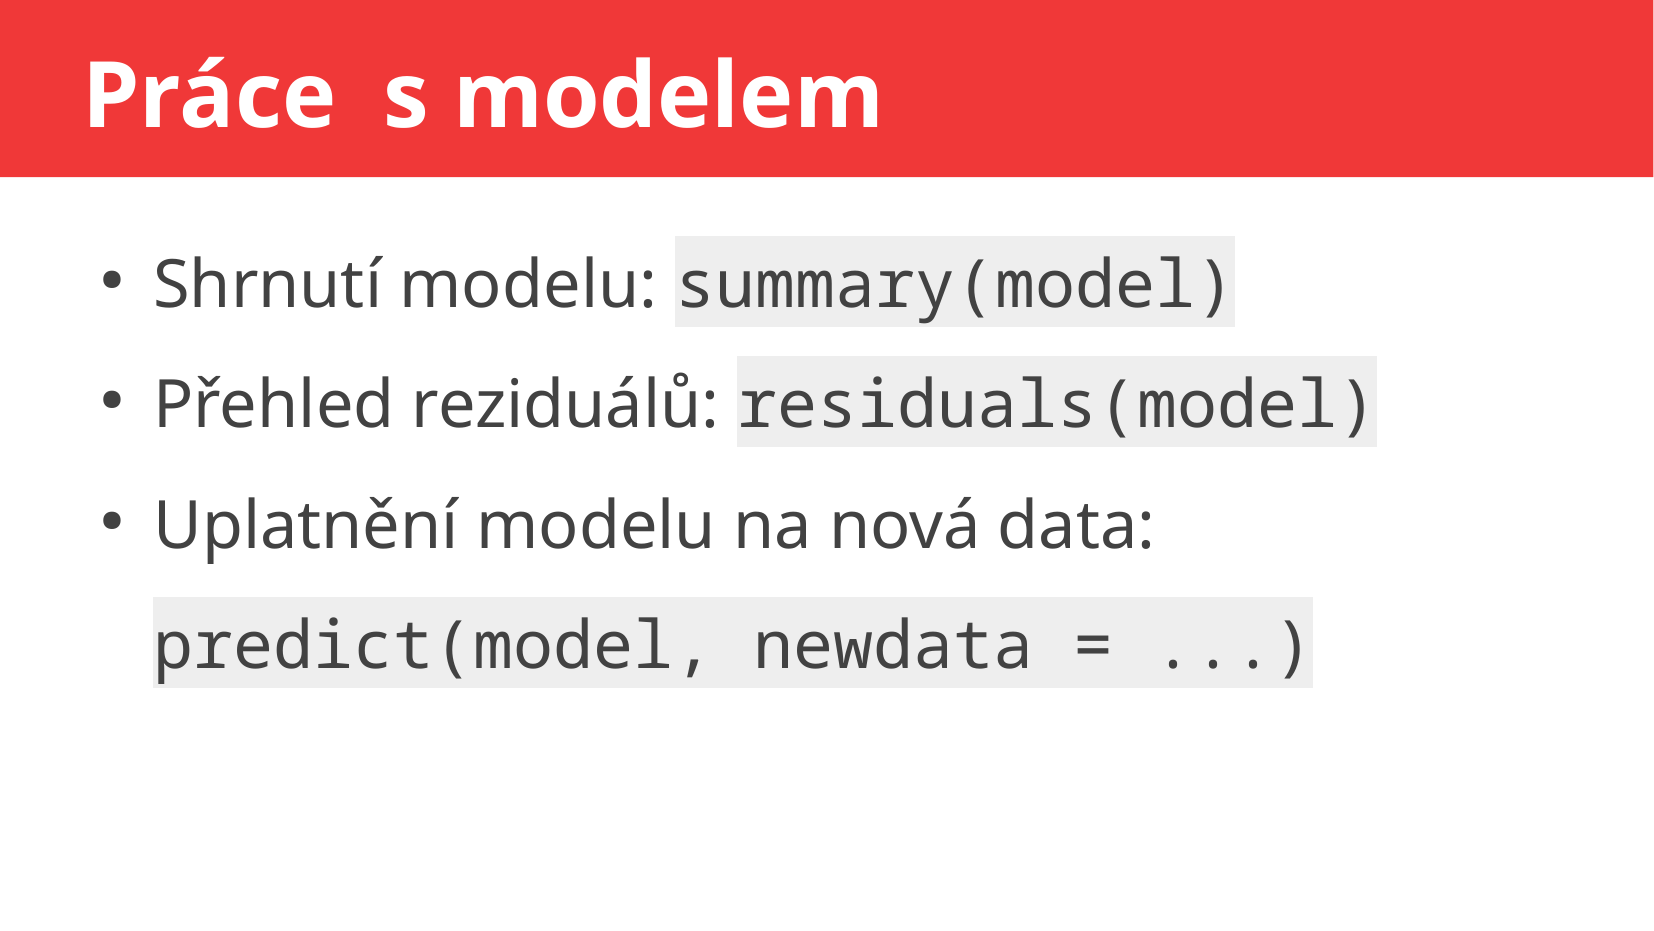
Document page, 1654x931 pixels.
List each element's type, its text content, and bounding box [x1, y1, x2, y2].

title Práce s modelem [82, 14, 1571, 171]
list Shrnutí modelu: summary(model) Přehled reziduálů: residuals(model) Uplatnění modelu na nová data: predict(model, newdata = ...) [82, 236, 1563, 810]
